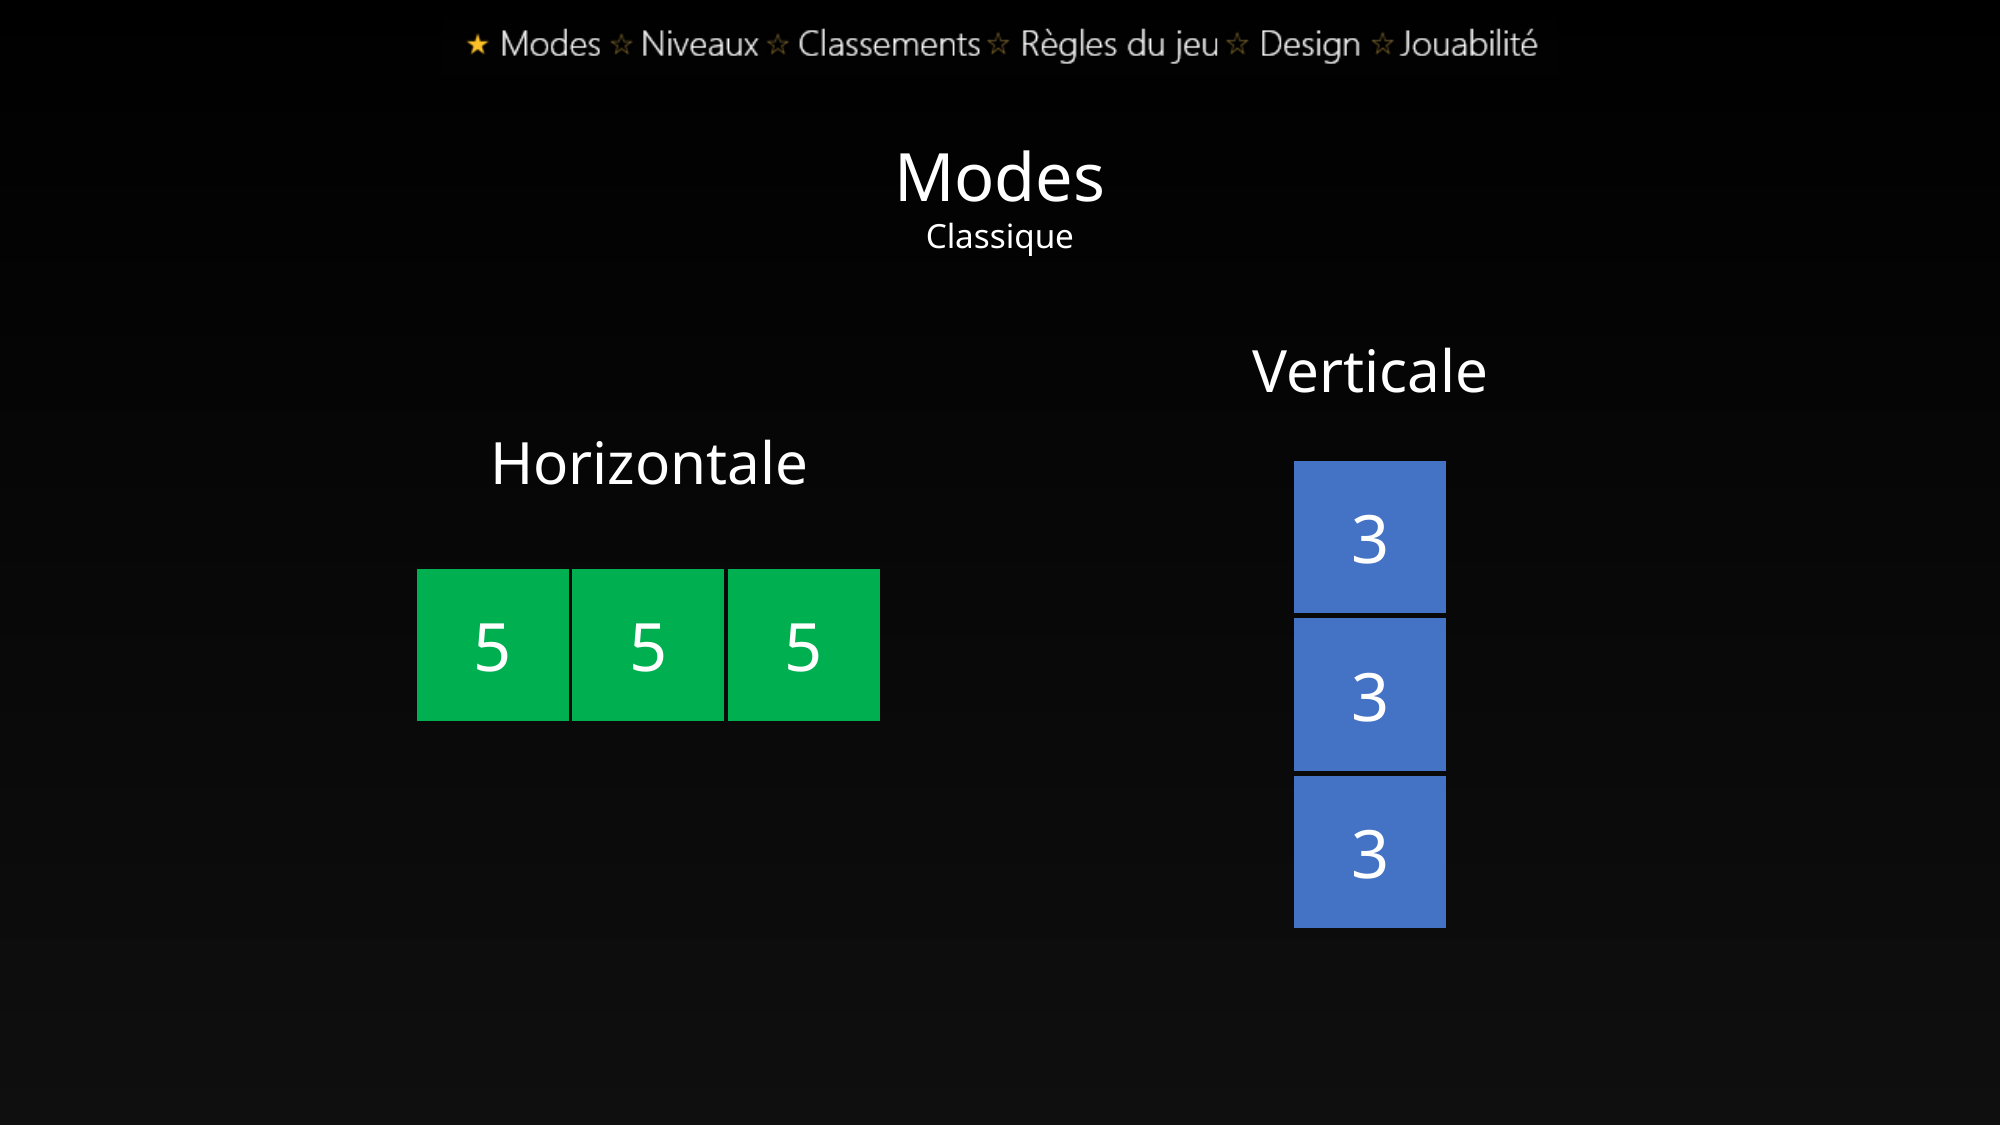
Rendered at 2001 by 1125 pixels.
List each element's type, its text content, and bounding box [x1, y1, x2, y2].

text_box Modes Classique [649, 127, 1351, 264]
text_box 5 [572, 569, 724, 721]
text_box 5 [728, 569, 880, 721]
text_box Horizontale [430, 418, 869, 505]
text_box 3 [1294, 776, 1446, 928]
text_box 3 [1294, 618, 1446, 771]
text_box Verticale [1214, 326, 1527, 413]
text_box 3 [1294, 461, 1446, 613]
picture [442, 18, 1558, 76]
text_box 5 [417, 569, 569, 721]
